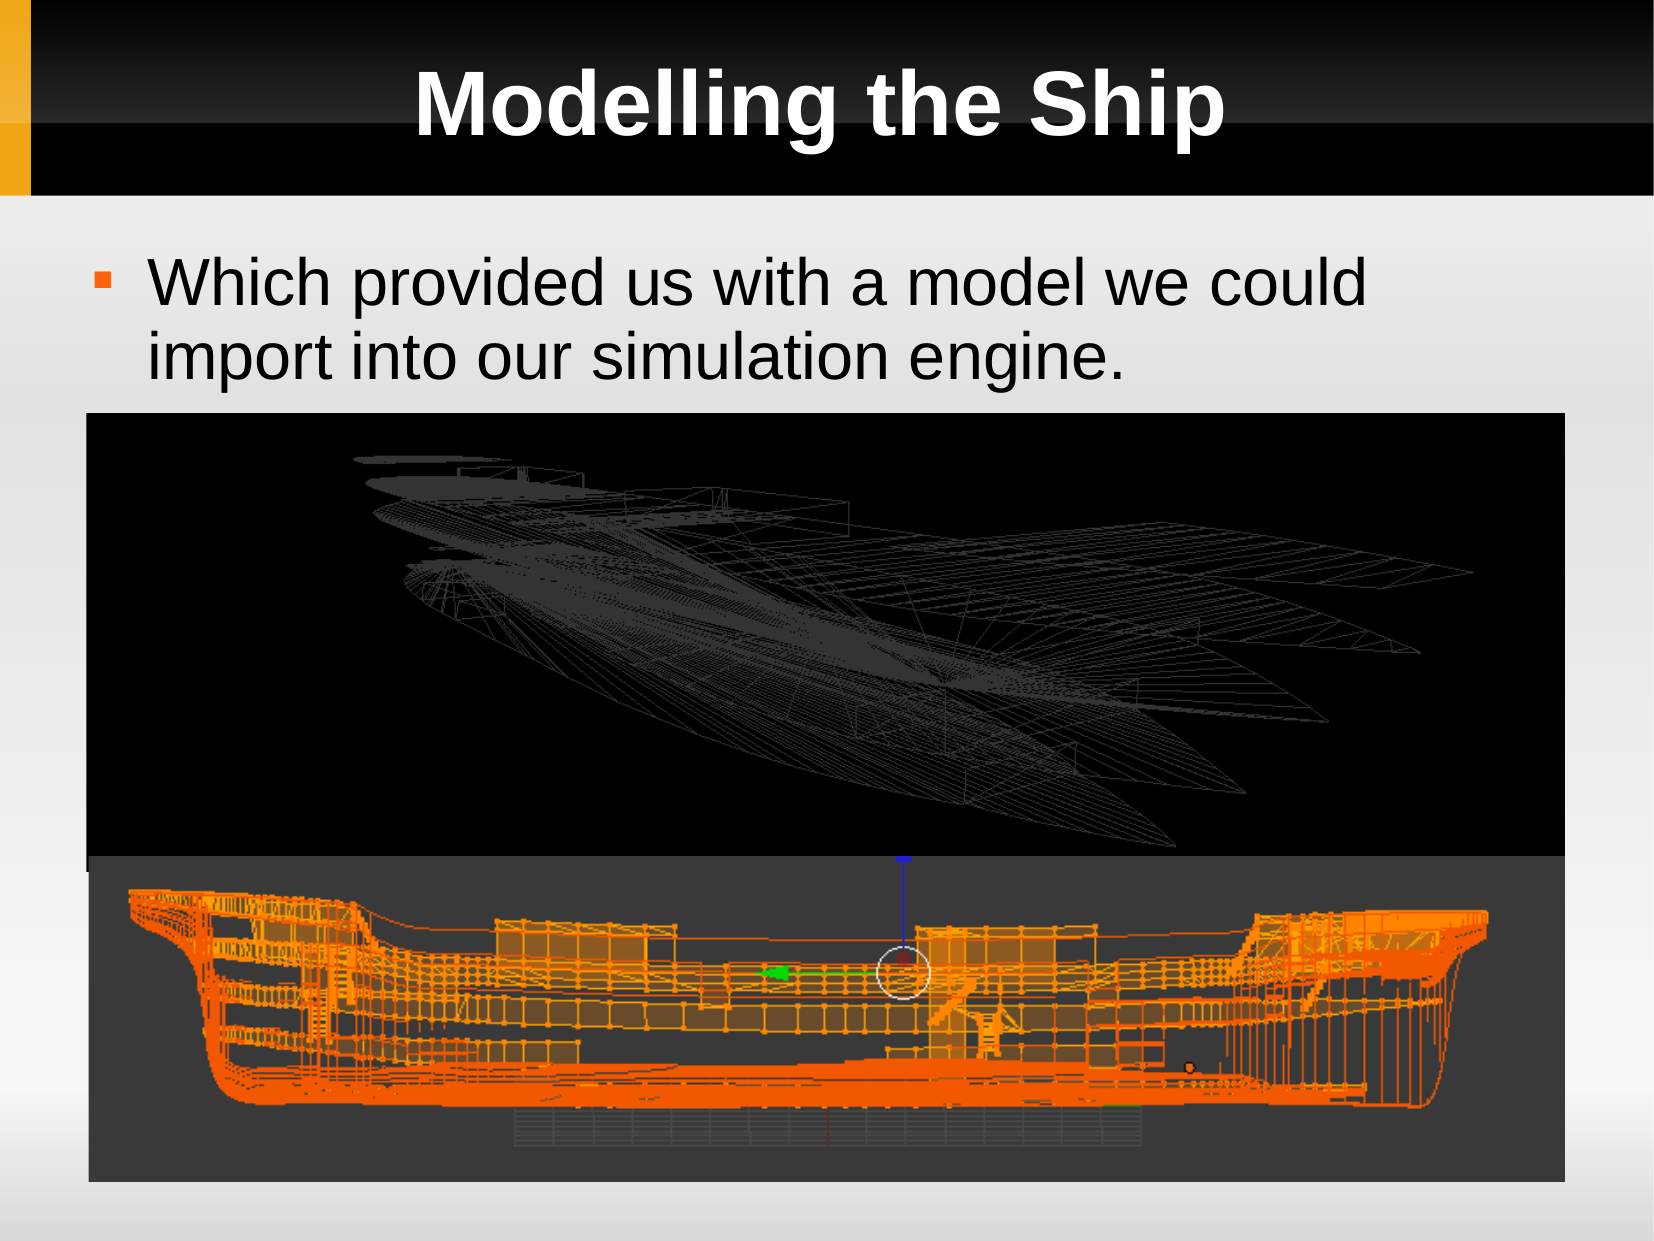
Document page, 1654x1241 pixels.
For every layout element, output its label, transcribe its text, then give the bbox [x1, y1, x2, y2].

title Modelling the Ship [76, 0, 1565, 208]
list Which provided us with a model we could import into our simulation engine. [76, 244, 1565, 1063]
picture [0, 0, 1654, 1241]
